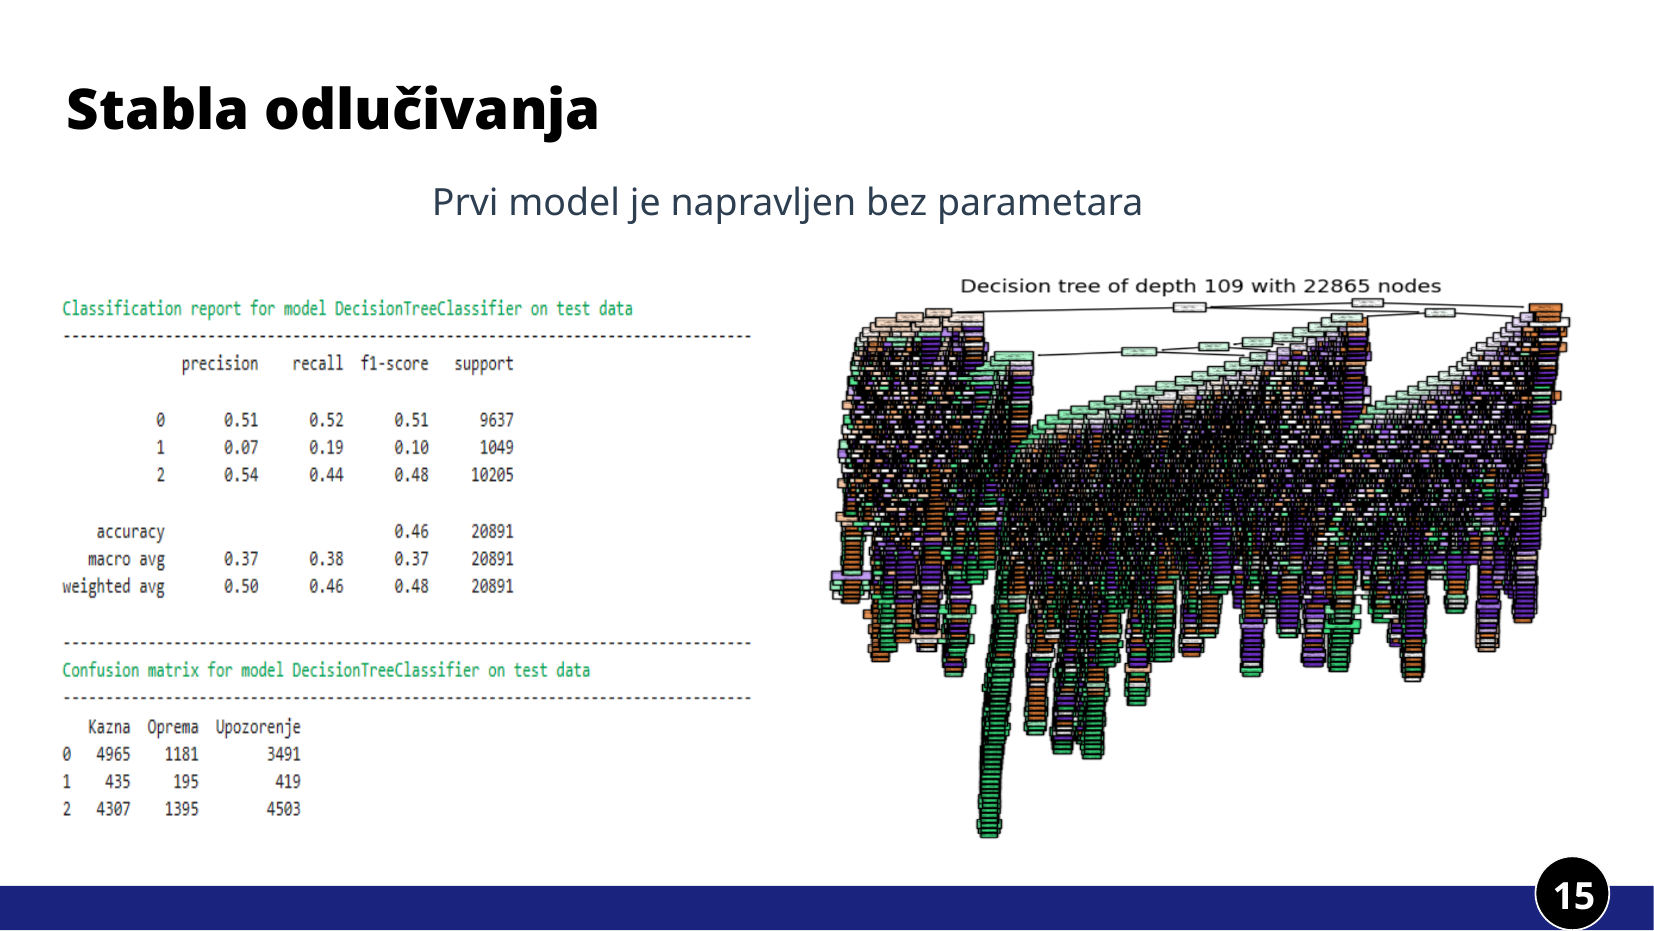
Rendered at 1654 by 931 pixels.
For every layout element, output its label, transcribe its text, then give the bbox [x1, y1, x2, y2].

picture [815, 268, 1580, 845]
picture [21, 288, 763, 833]
text_box Prvi model je napravljen bez parametara [234, 169, 1342, 232]
title Stabla odlučivanja [66, 48, 1603, 168]
